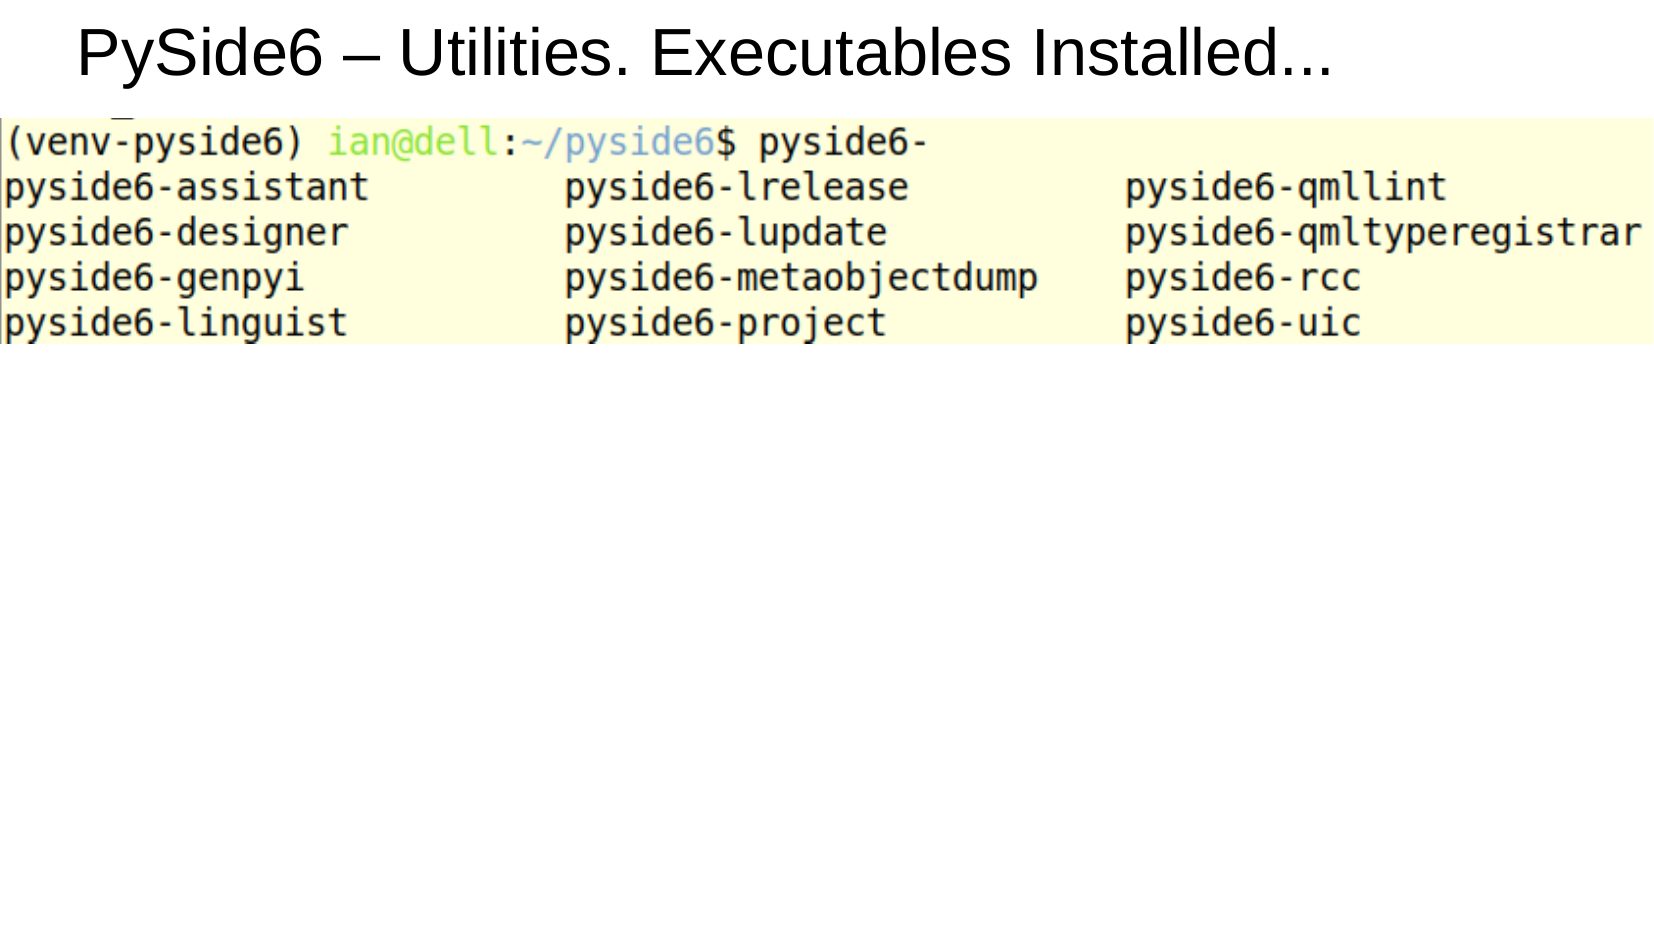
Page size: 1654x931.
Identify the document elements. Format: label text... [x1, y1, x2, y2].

picture [0, 118, 1654, 344]
subtitle PySide6 – Utilities. Executables Installed... [76, 14, 1625, 117]
